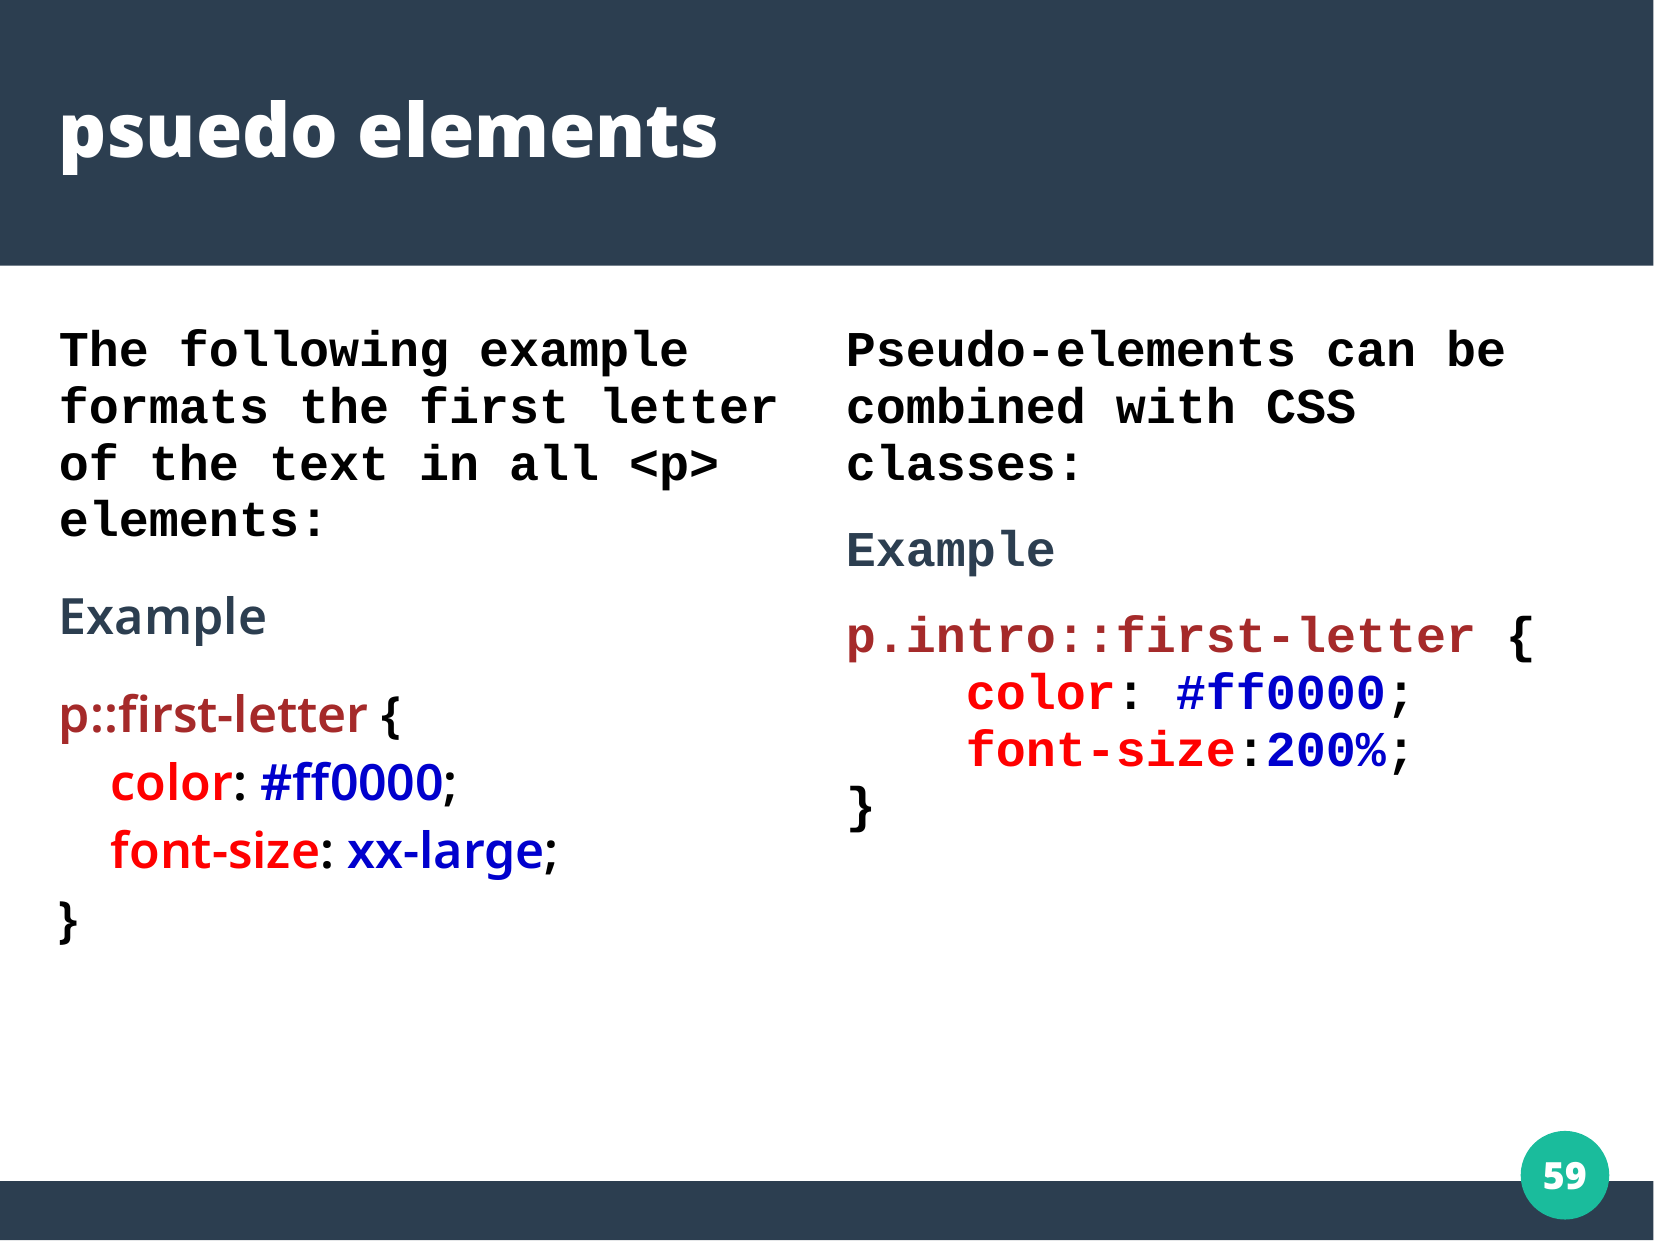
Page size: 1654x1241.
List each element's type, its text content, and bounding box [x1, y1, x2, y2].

list Pseudo-elements can be combined with CSS classes: Example p.intro::first-letter { color: #ff0000; font-size:200%; } [845, 324, 1596, 1152]
list The following example formats the first letter of the text in all <p> elements: Example p::first-letter { color: #ff0000; font-size: xx-large; } [59, 324, 809, 1152]
title psuedo elements [59, 49, 1595, 207]
